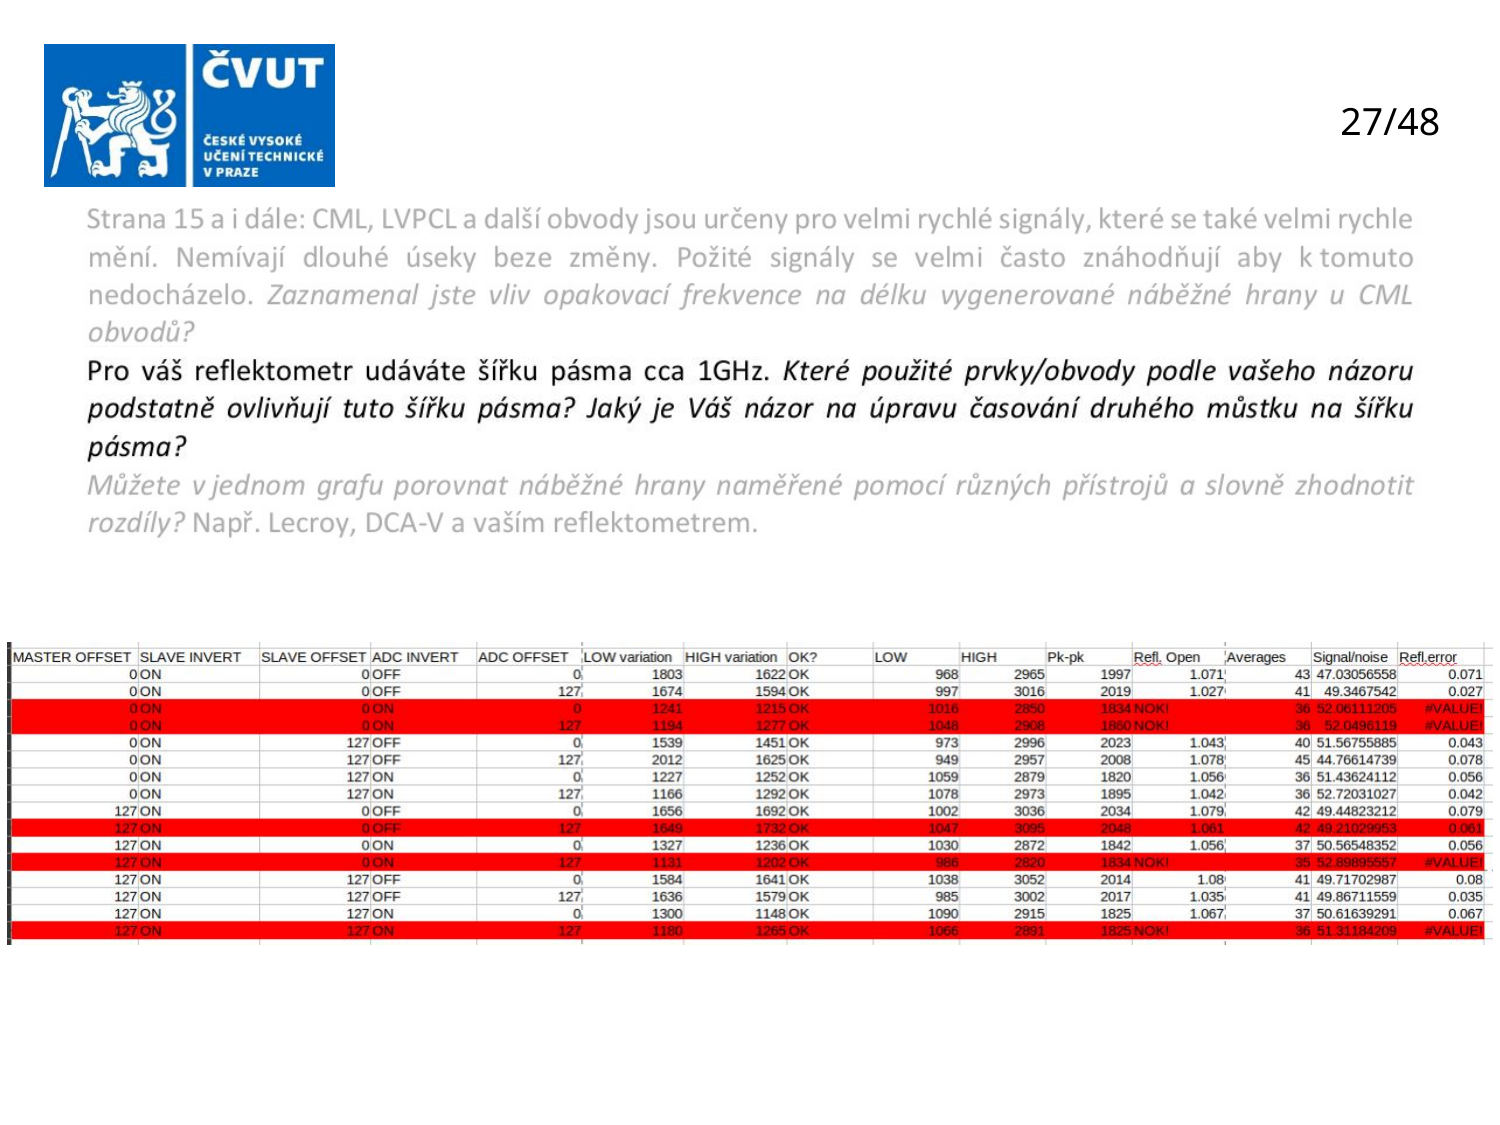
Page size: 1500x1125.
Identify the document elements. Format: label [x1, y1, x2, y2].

picture [7, 642, 1493, 946]
picture [75, 345, 1426, 464]
text_box [15, 464, 1486, 545]
picture [44, 44, 335, 187]
text_box [15, 198, 1486, 345]
